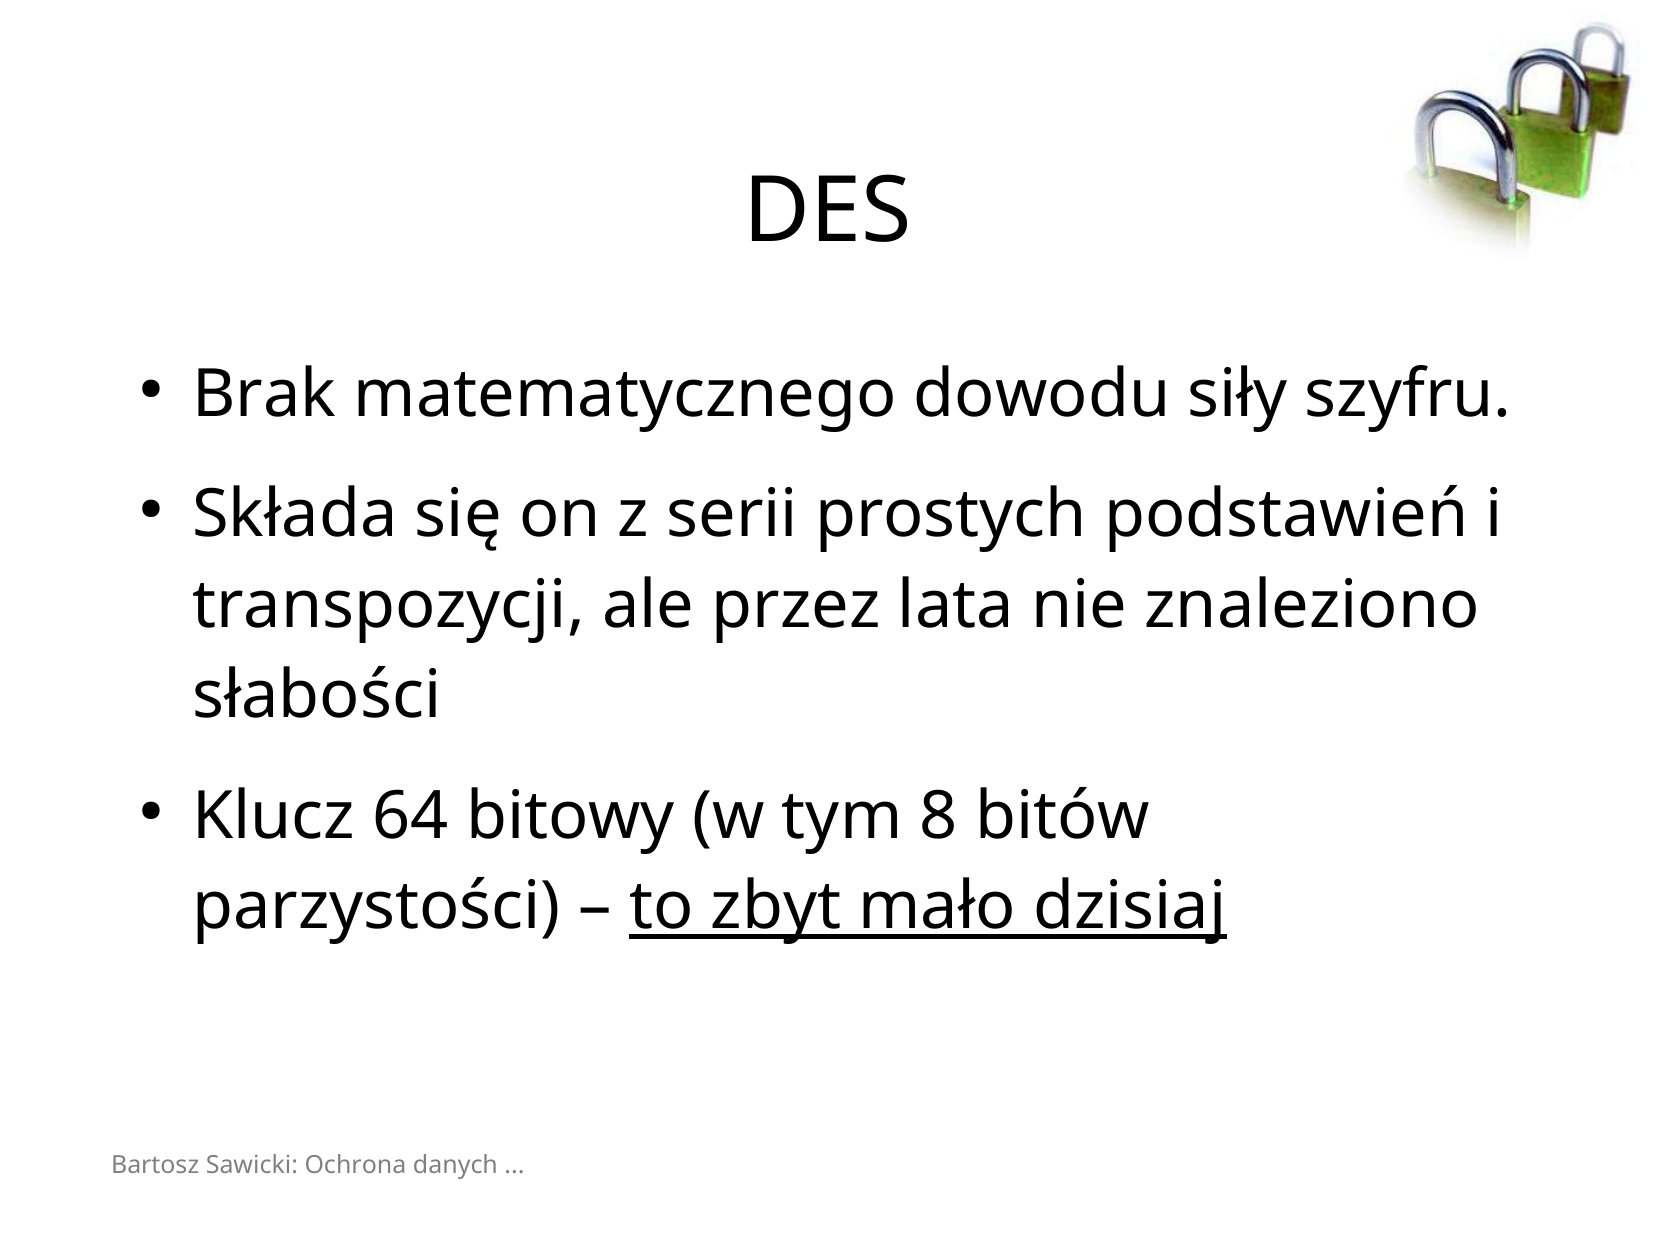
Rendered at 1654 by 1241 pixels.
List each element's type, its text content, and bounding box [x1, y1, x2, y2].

title DES [121, 102, 1534, 311]
picture [1385, 14, 1640, 266]
list Brak matematycznego dowodu siły szyfru. Składa się on z serii prostych podstawień i transpozycji, ale przez lata nie znaleziono słabości Klucz 64 bitowy (w tym 8 bitów parzystości) – to zbyt mało dzisiaj [121, 344, 1534, 1127]
